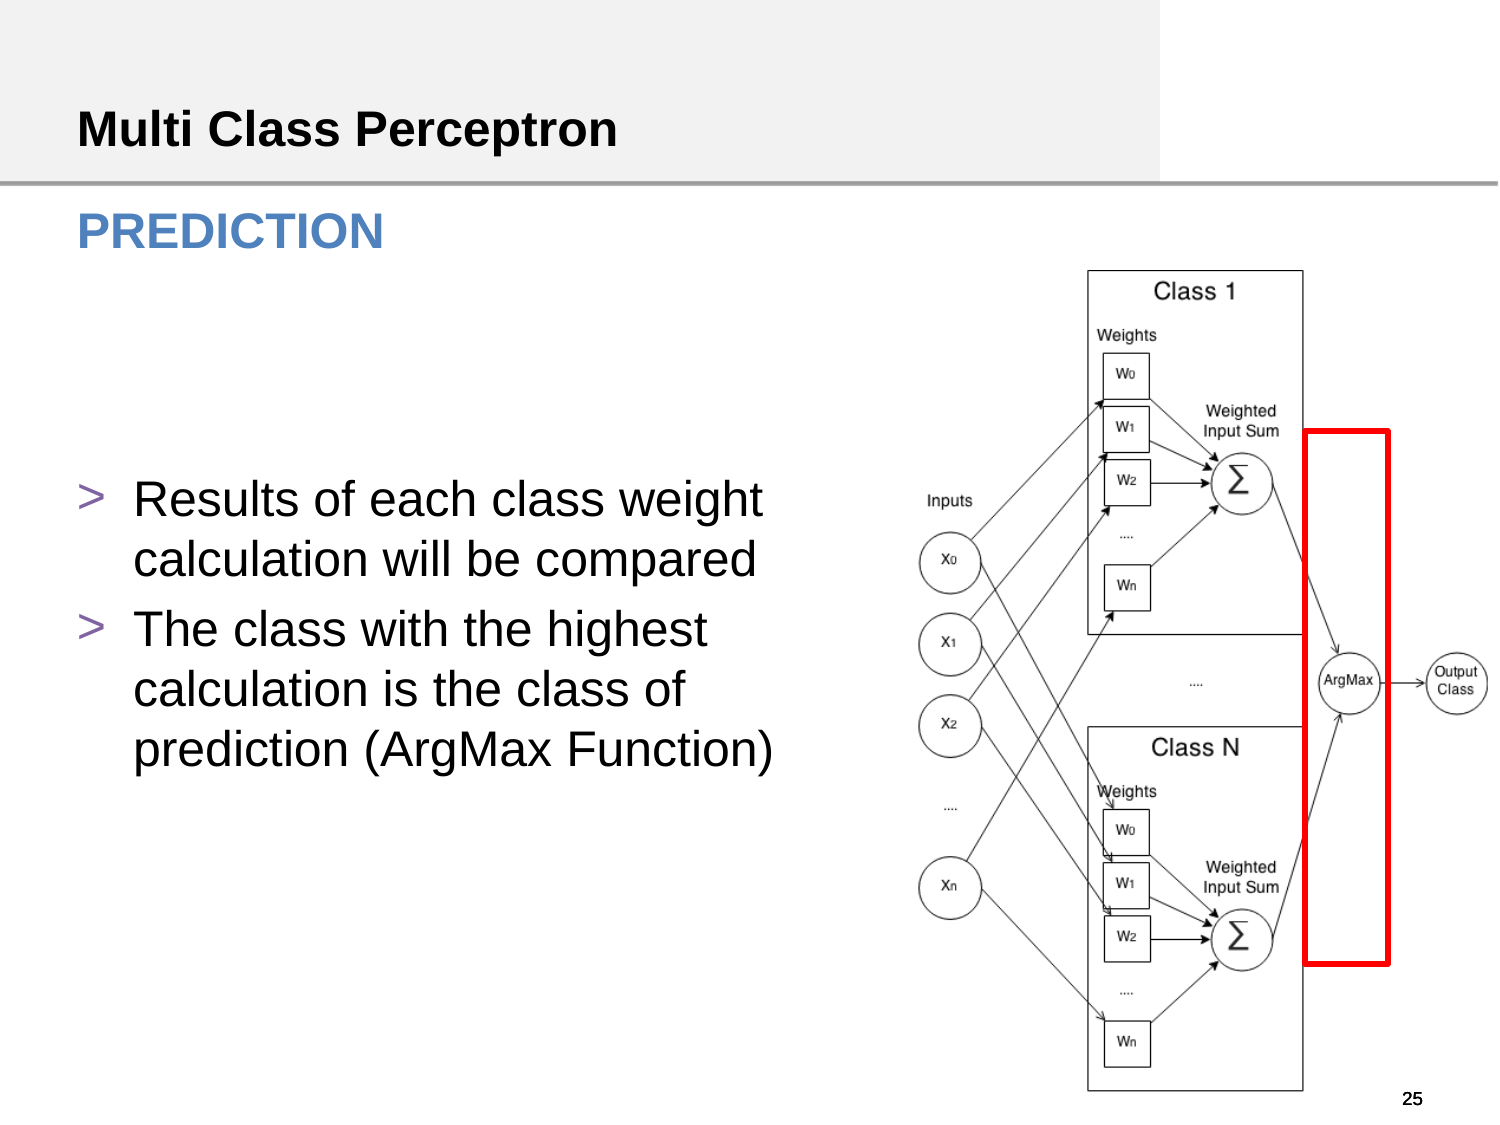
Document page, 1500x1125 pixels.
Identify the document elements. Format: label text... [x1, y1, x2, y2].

picture [915, 270, 1489, 1095]
list PREDICTION [76, 200, 1424, 259]
text_box Results of each class weight calculation will be compared The class with the highest calculation is the class of prediction (ArgMax Function) [76, 326, 892, 1024]
list Multi Class Perceptron [76, 39, 1042, 157]
